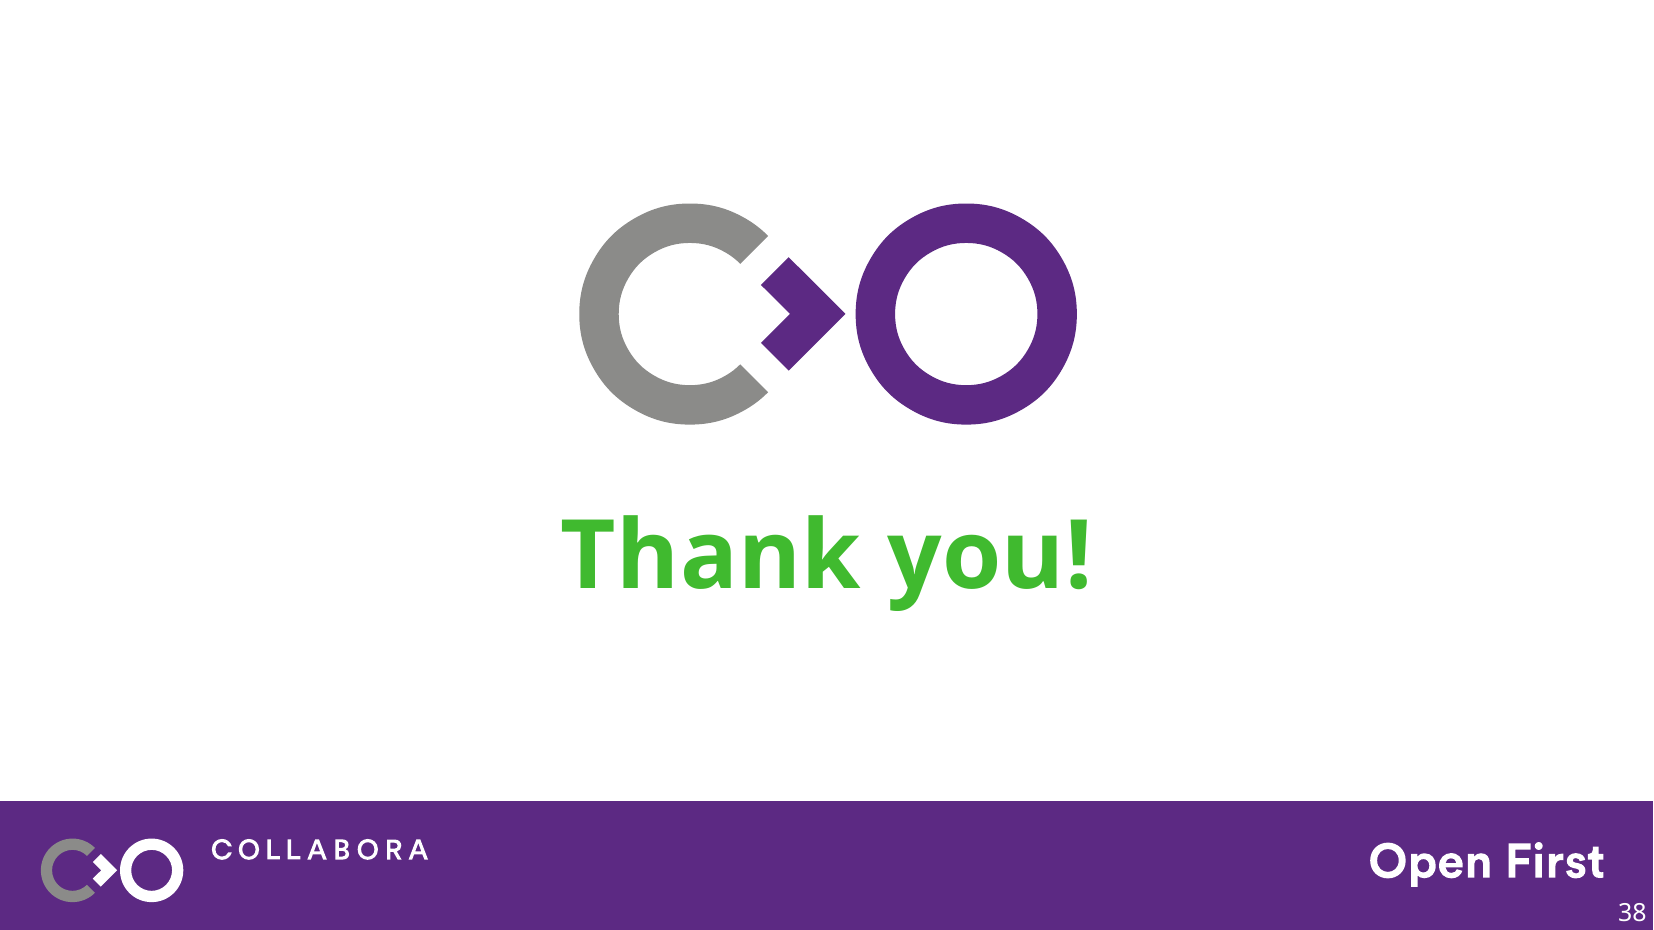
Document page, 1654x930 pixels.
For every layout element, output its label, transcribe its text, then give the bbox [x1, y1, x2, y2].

text_box [579, 203, 769, 425]
text_box [855, 203, 1077, 425]
title Thank you! [41, 495, 1614, 609]
text_box [760, 257, 846, 371]
